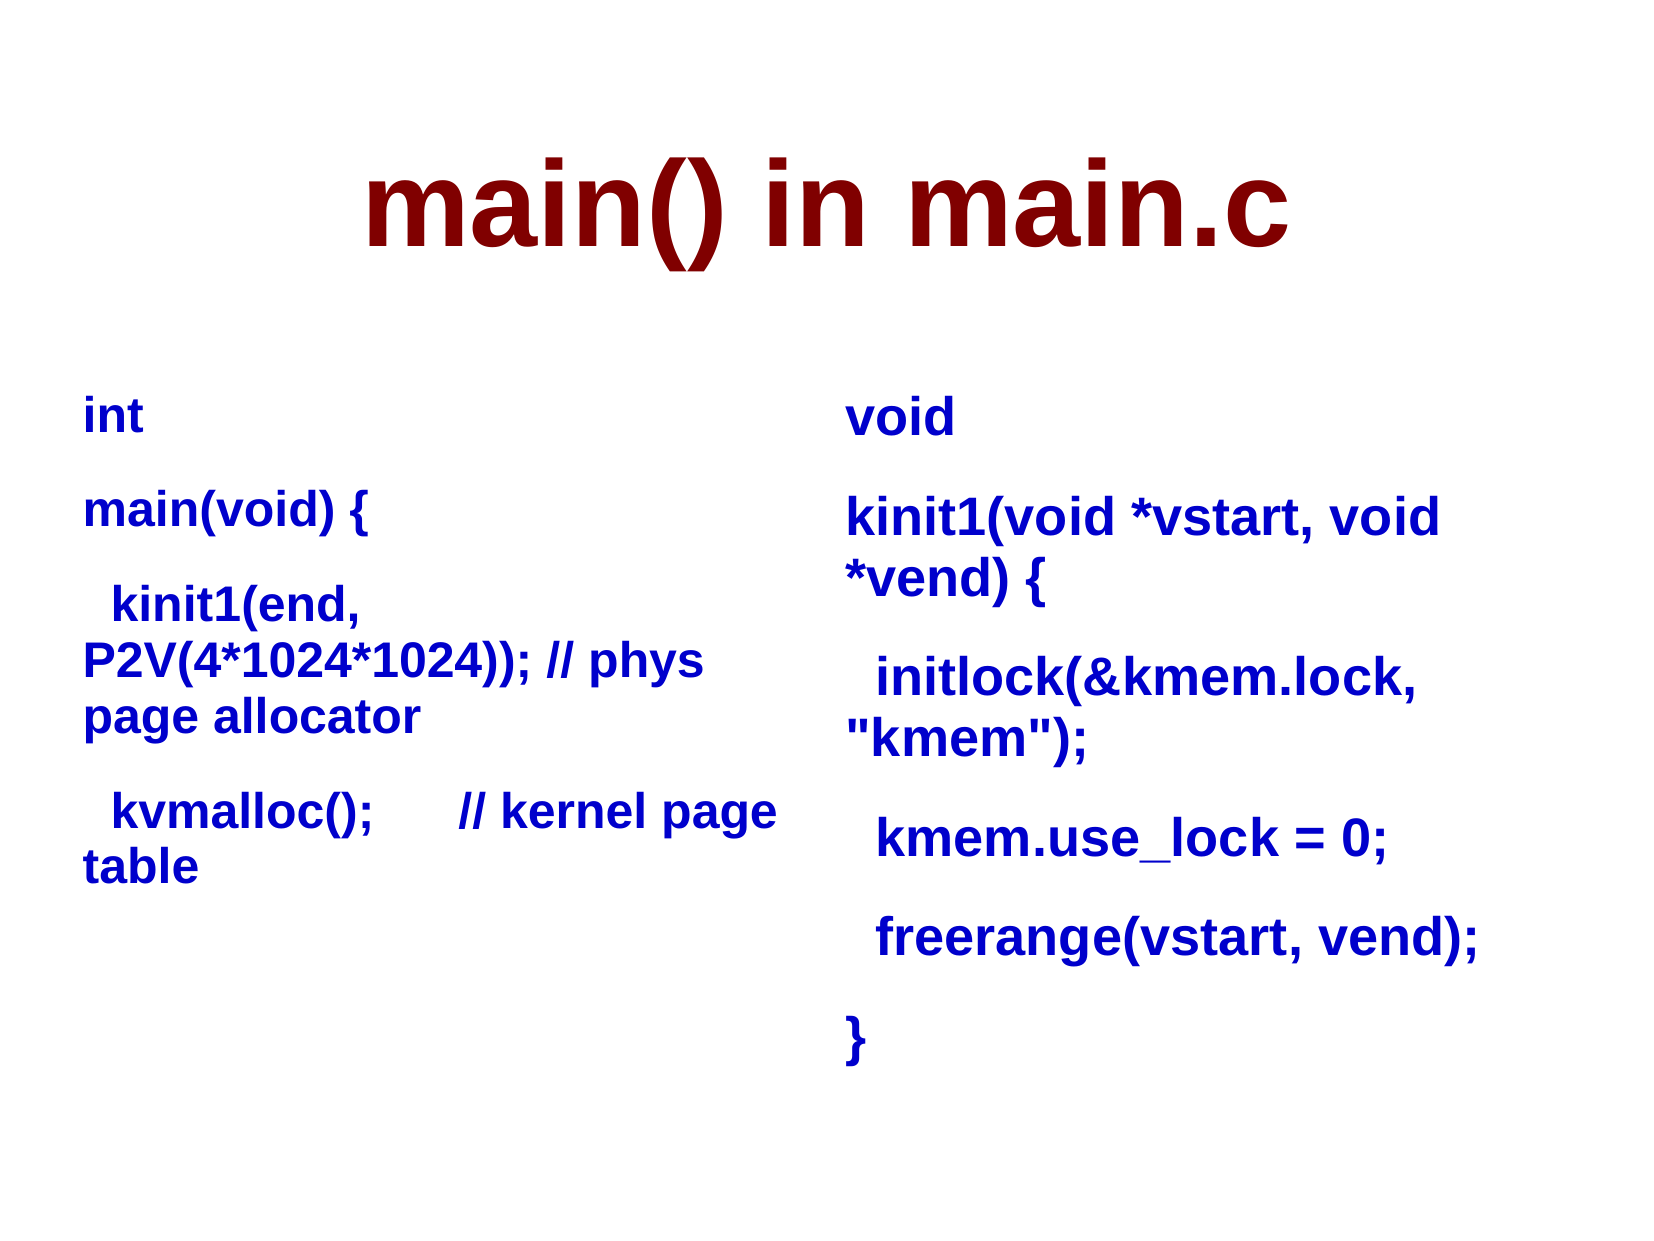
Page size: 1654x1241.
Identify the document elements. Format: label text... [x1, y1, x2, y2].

list void kinit1(void *vstart, void *vend) { initlock(&kmem.lock, "kmem"); kmem.use_lock = 0; freerange(vstart, vend); } [845, 386, 1572, 1241]
title main() in main.c [82, 65, 1571, 342]
list int main(void) { kinit1(end, P2V(4*1024*1024)); // phys page allocator kvmalloc(); // kernel page table [82, 386, 809, 1241]
